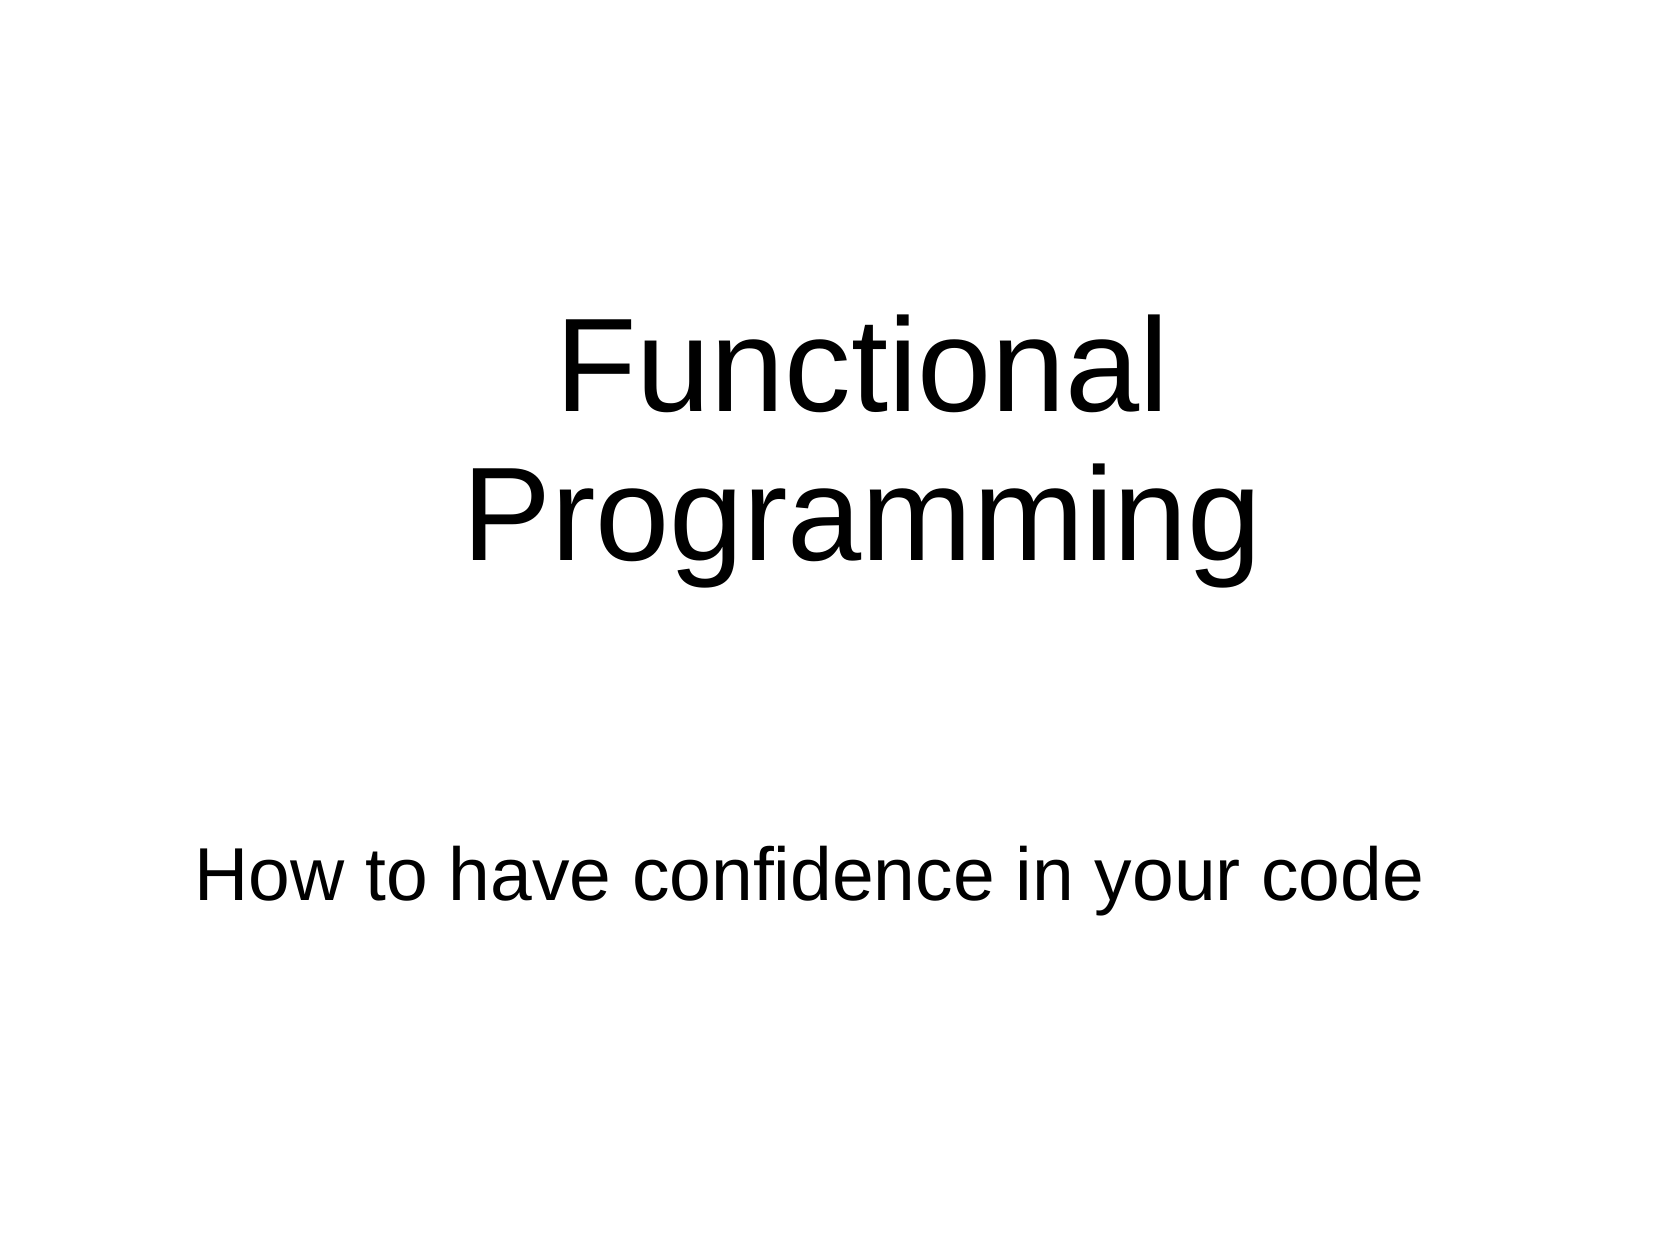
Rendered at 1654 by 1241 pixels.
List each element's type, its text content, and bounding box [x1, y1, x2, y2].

list Functional Programming [82, 290, 1571, 1010]
text_box How to have confidence in your code [180, 825, 1636, 1066]
